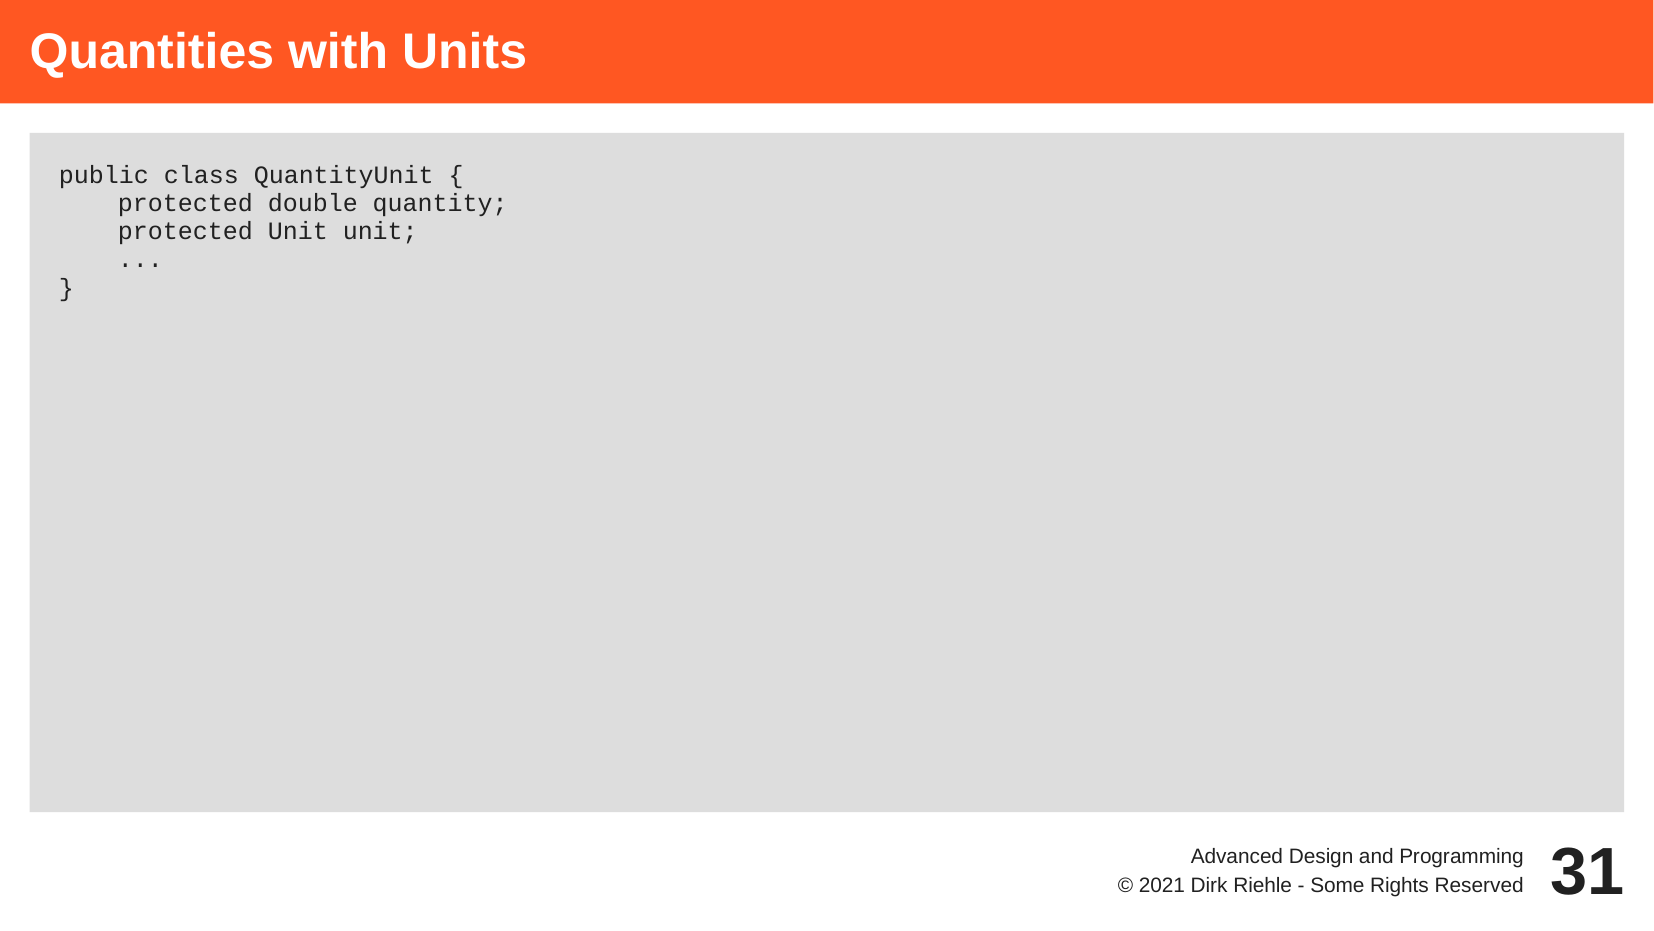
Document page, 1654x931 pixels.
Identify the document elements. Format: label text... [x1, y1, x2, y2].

title Quantities with Units [0, 0, 1654, 104]
list public class QuantityUnit { protected double quantity; protected Unit unit; ... } [29, 132, 1625, 813]
